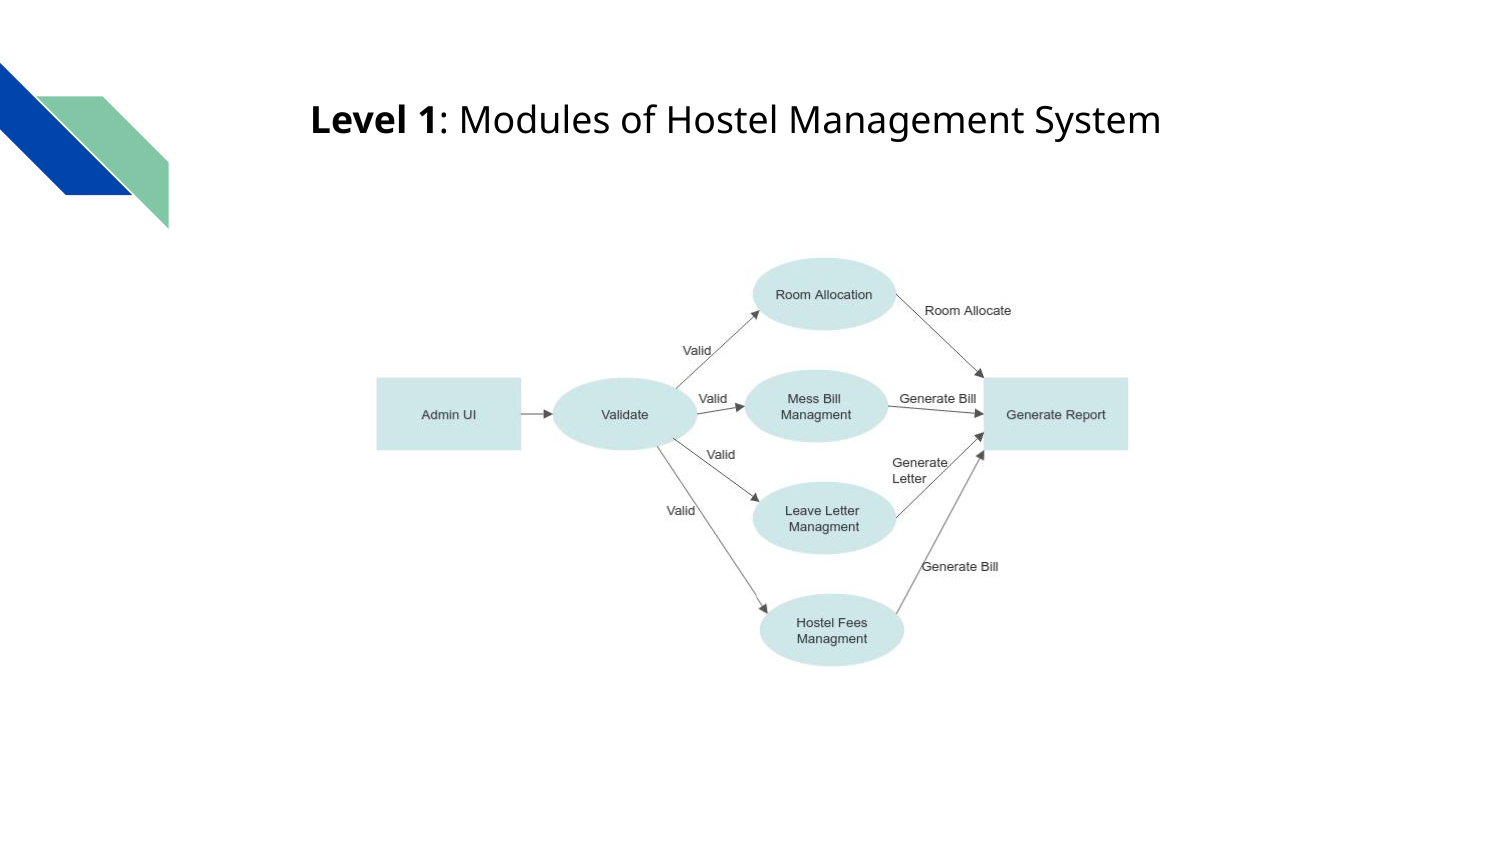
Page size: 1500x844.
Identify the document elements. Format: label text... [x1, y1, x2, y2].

text_box Level 1: Modules of Hostel Management System [295, 88, 1211, 151]
picture [361, 218, 1152, 680]
